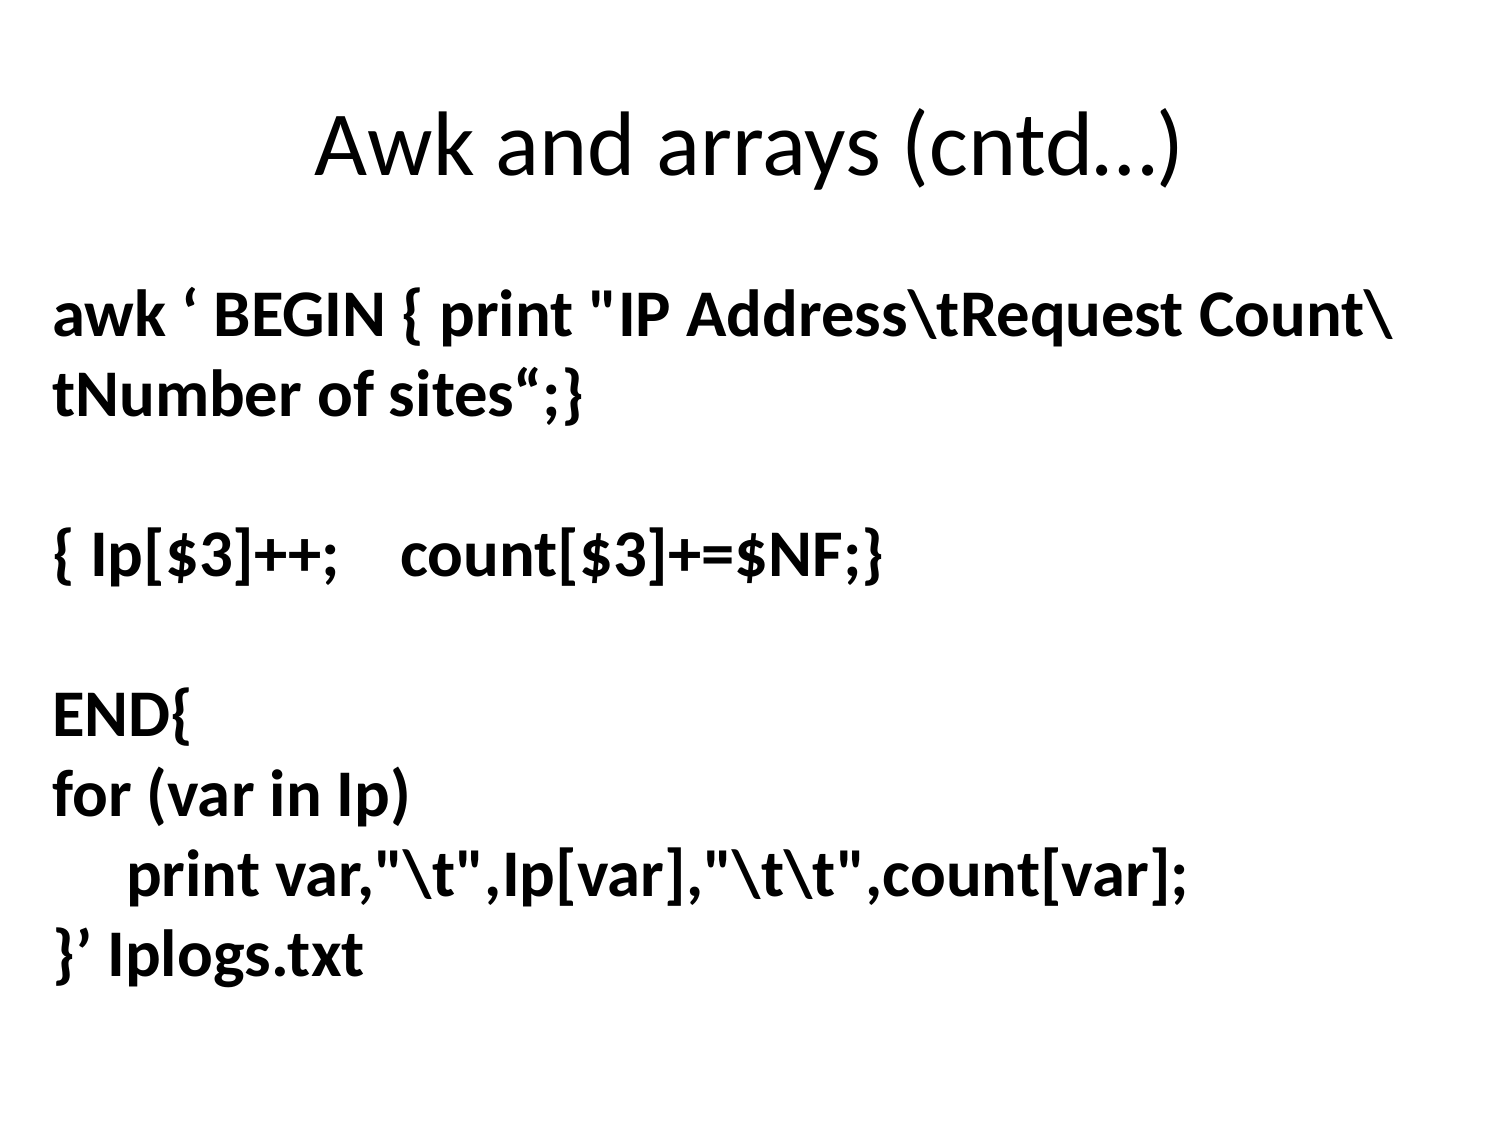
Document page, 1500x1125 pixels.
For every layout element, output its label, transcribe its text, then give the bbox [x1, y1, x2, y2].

text_box awk ‘ BEGIN { print "IP Address\tRequest Count\tNumber of sites“;} { Ip[$3]++; count[$3]+=$NF;} END{ for (var in Ip) print var,"\t",Ip[var],"\t\t",count[var]; }’ Iplogs.txt [37, 262, 1463, 1005]
text_box Awk and arrays (cntd…) [75, 45, 1425, 233]
